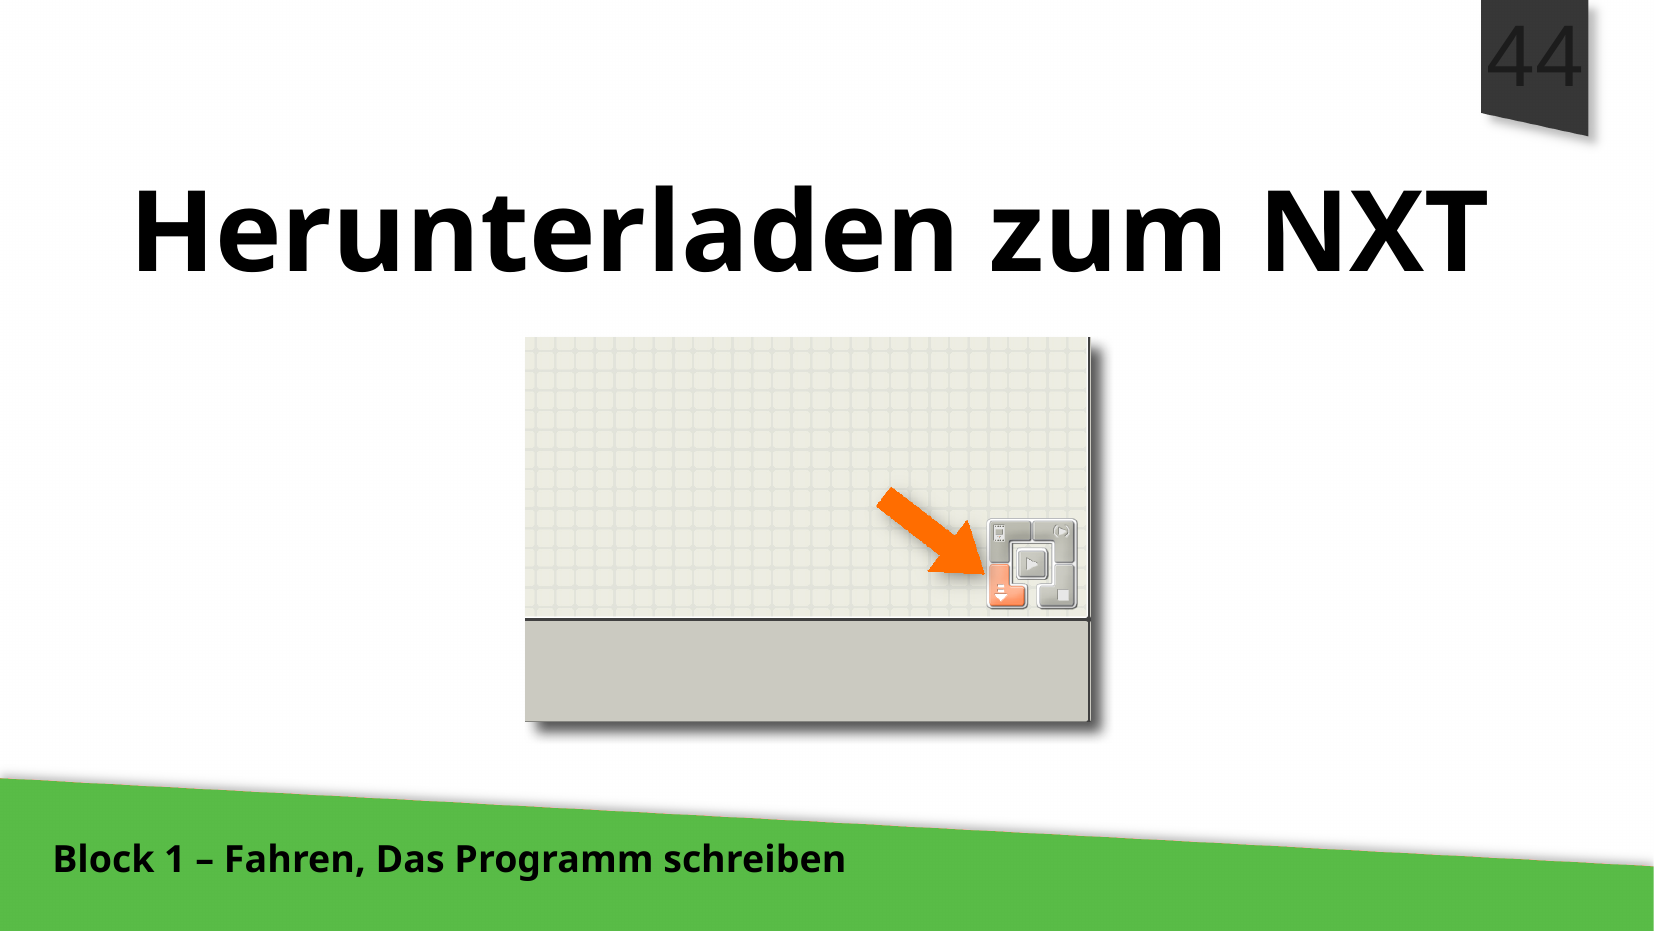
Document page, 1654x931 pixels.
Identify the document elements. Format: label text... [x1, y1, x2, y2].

picture [0, 0, 1654, 931]
text_box <number> [923, 0, 1599, 141]
text_box Block 1 – Fahren, Das Programm schreiben [37, 825, 863, 901]
title Herunterladen zum NXT [120, 150, 1501, 306]
